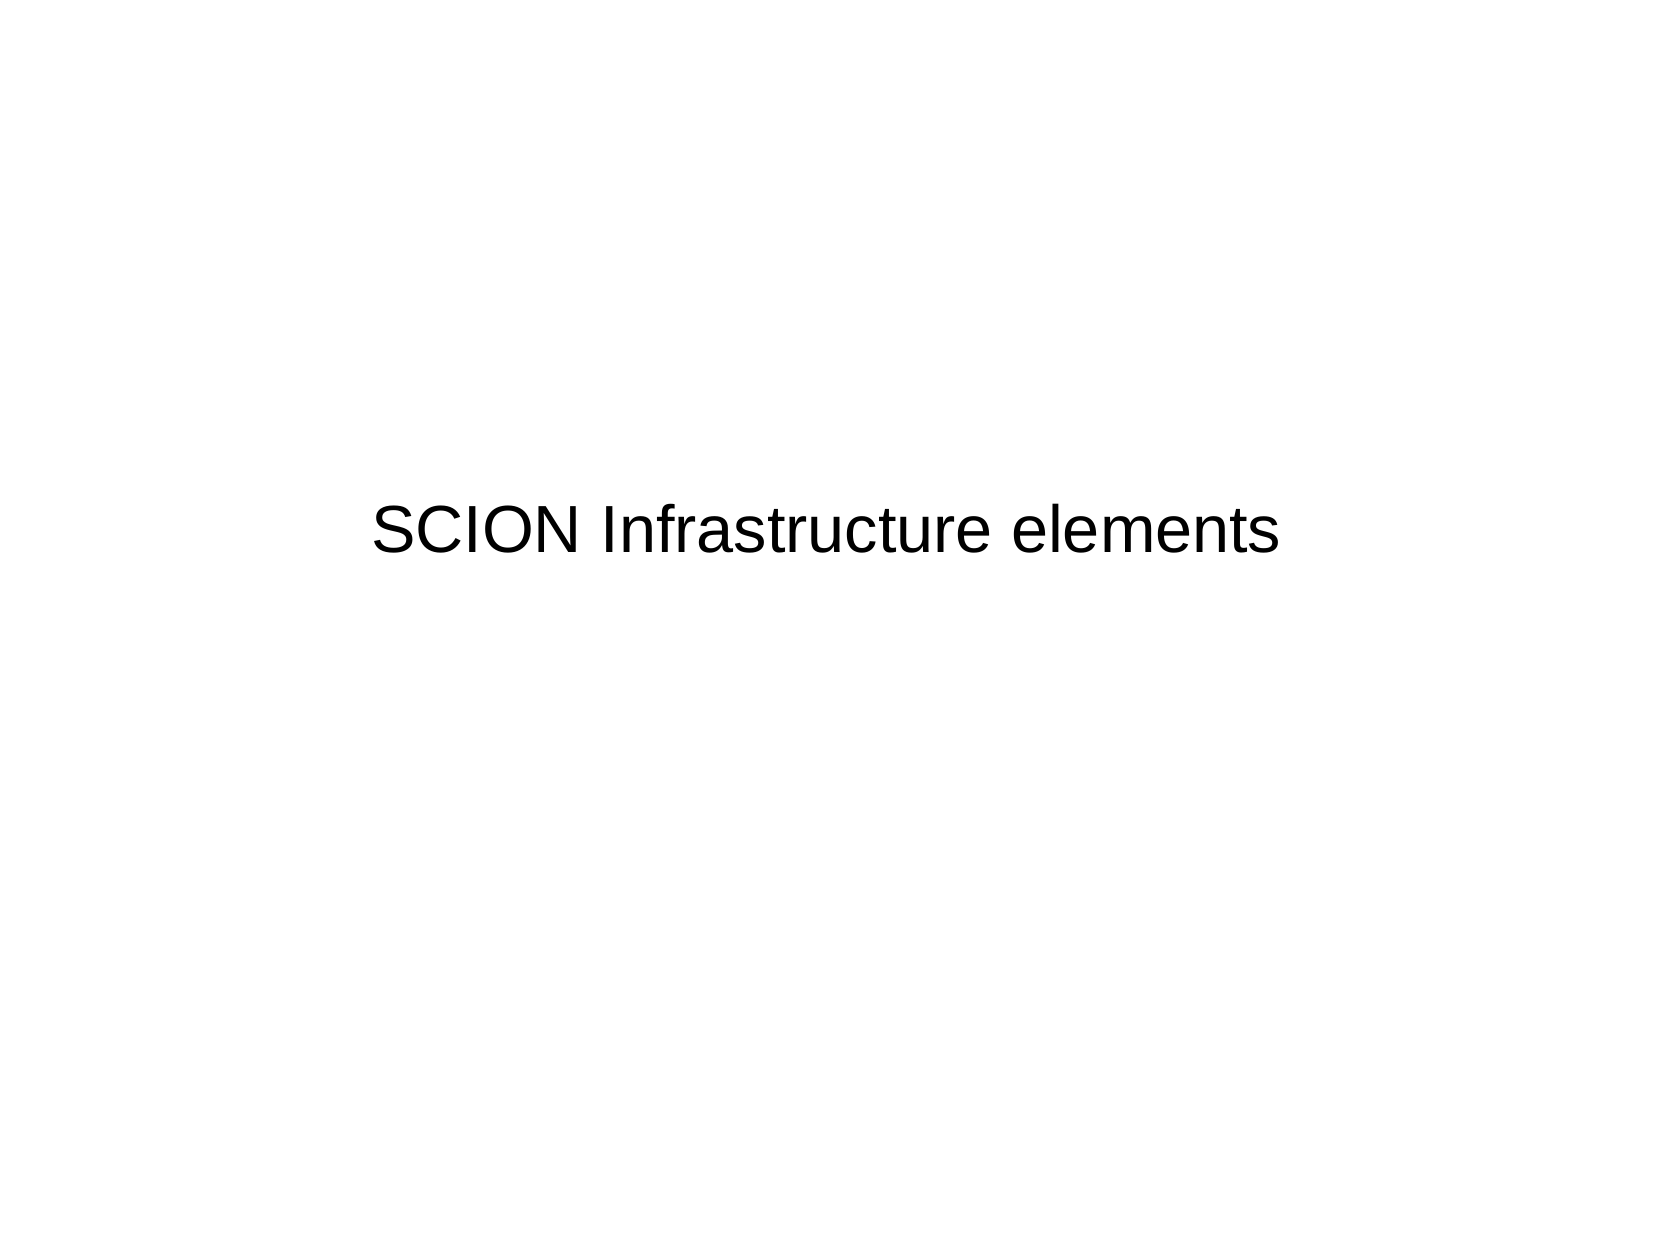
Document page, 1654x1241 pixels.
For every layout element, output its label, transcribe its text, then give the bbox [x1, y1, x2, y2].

subtitle SCION Infrastructure elements [82, 49, 1571, 1010]
